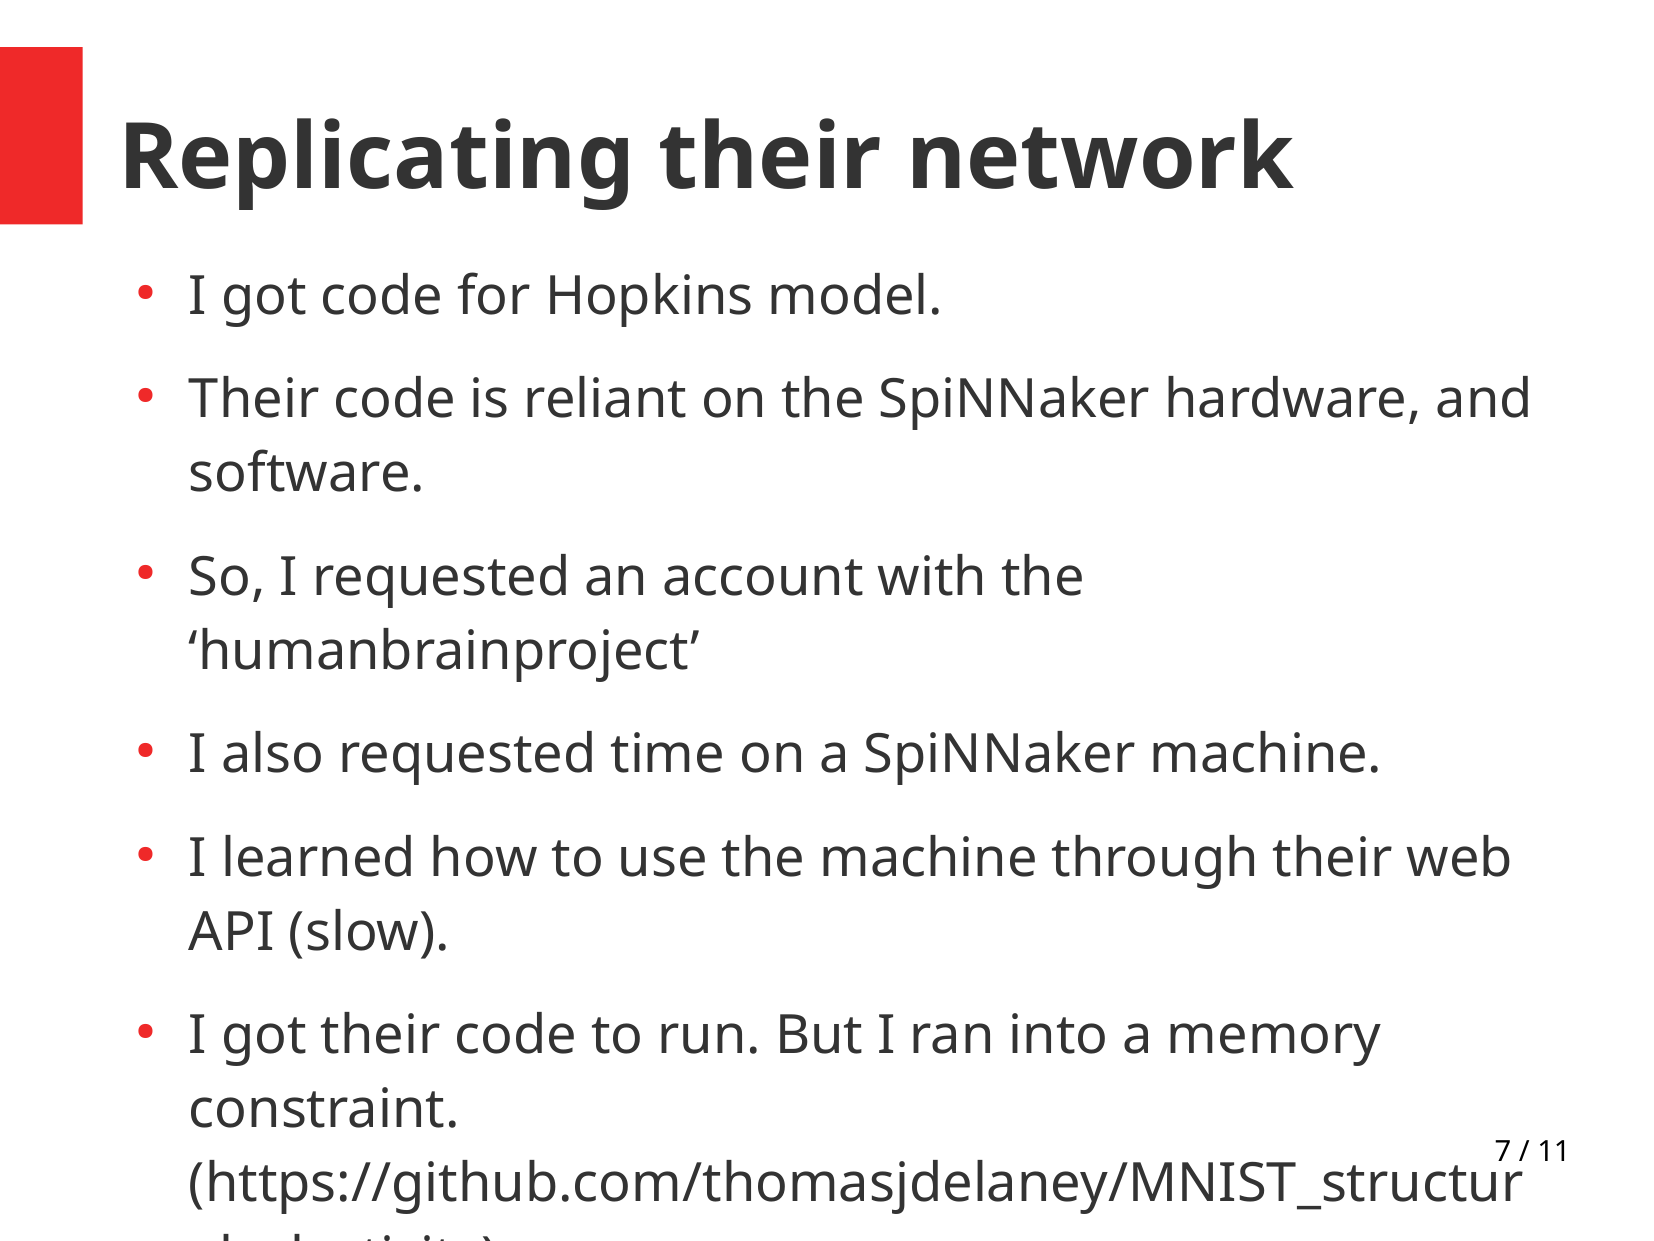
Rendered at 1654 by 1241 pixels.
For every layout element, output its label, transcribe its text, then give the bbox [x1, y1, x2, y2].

list I got code for Hopkins model. Their code is reliant on the SpiNNaker hardware, and software. So, I requested an account with the ‘humanbrainproject’ I also requested time on a SpiNNaker machine. I learned how to use the machine through their web API (slow). I got their code to run. But I ran into a memory constraint. (https://github.com/thomasjdelaney/MNIST_structural_plasticity) [118, 256, 1536, 1146]
title Replicating their network [118, 49, 1571, 257]
